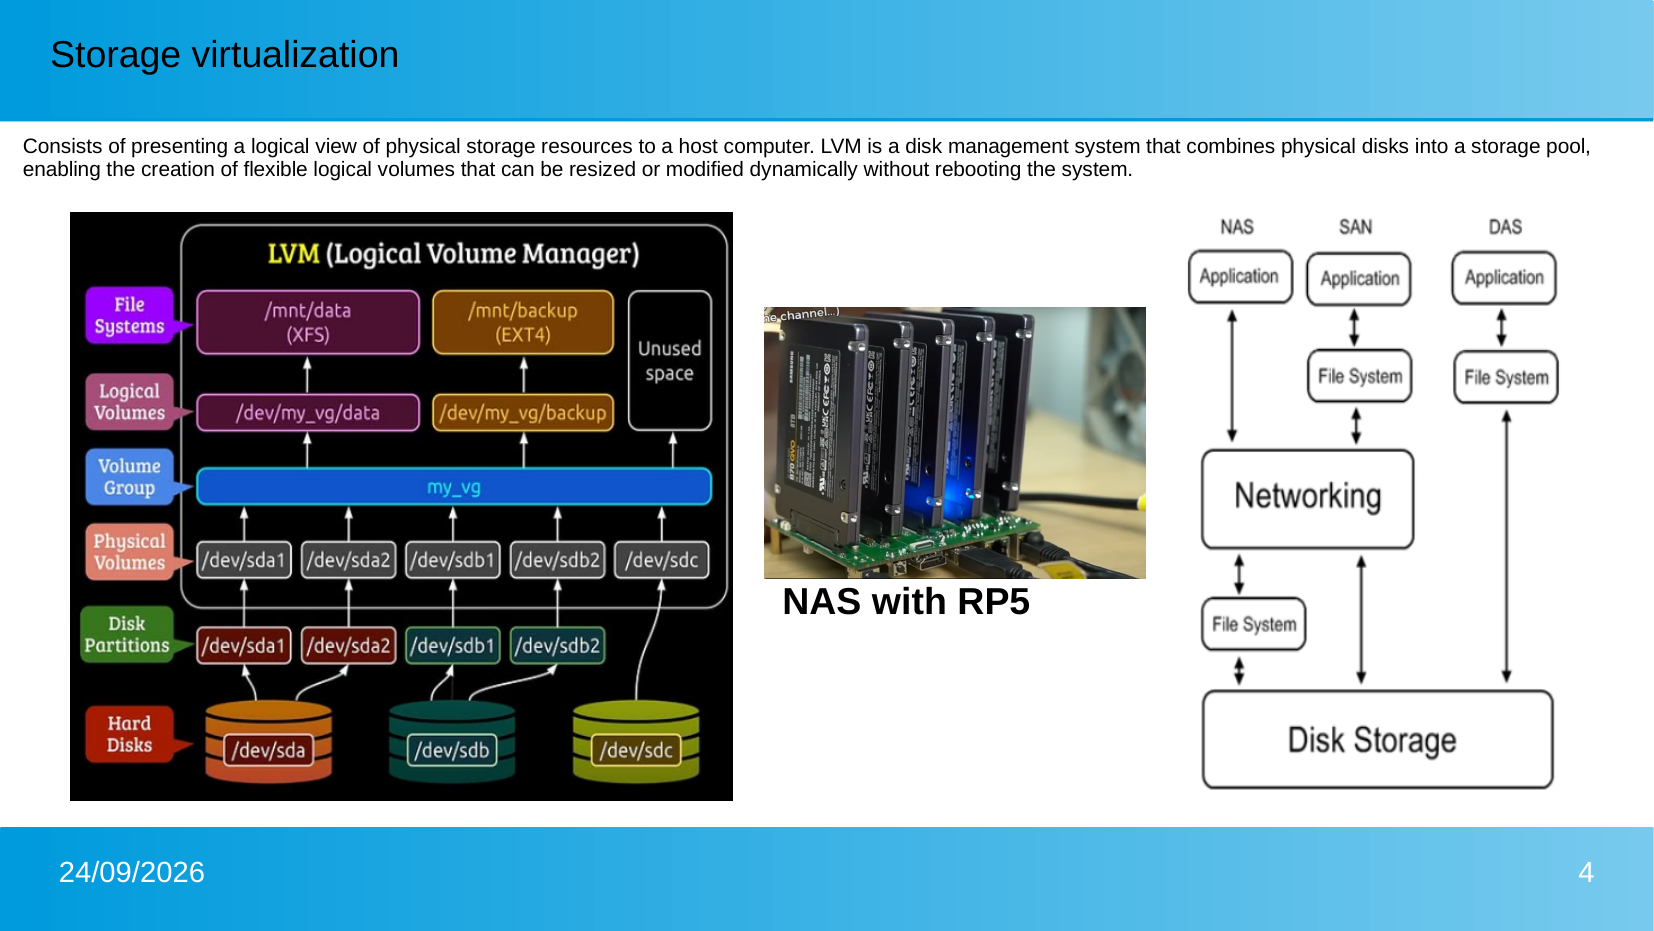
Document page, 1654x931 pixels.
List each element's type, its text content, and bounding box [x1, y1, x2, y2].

picture [764, 307, 1146, 579]
text_box Storage virtualization [35, 25, 415, 83]
picture [70, 212, 733, 801]
text_box NAS with RP5 [767, 572, 1164, 630]
picture [1181, 199, 1583, 804]
text_box Consists of presenting a logical view of physical storage resources to a host computer. LVM is a disk management system that combines physical disks into a storage pool, enabling the creation of flexible logical volumes that can be resized or modified dynamically without rebooting the system. [8, 127, 1619, 166]
